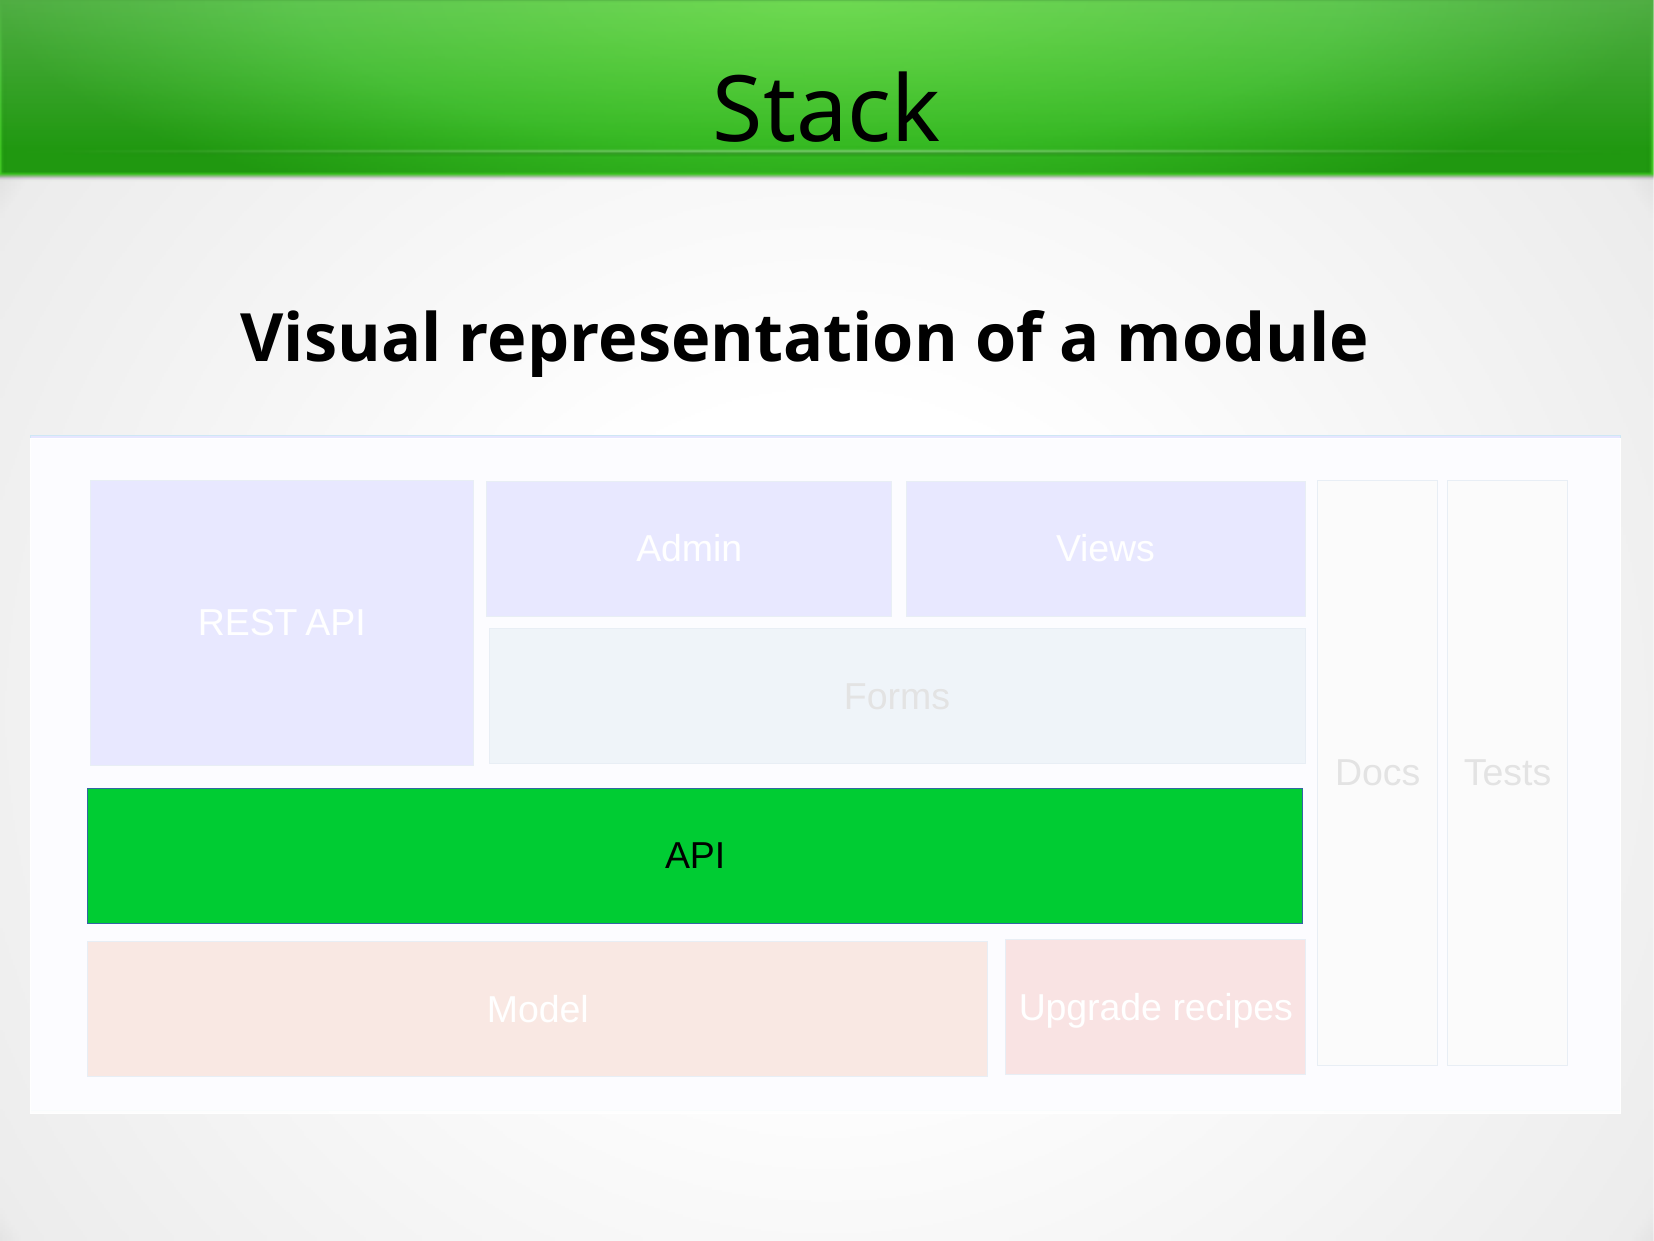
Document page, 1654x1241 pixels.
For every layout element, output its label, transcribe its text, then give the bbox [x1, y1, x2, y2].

picture [0, 0, 1654, 1241]
text_box API [87, 788, 1303, 924]
title Stack [82, 2, 1571, 210]
text_box [30, 435, 1621, 1114]
text_box Visual representation of a module [225, 282, 1433, 390]
